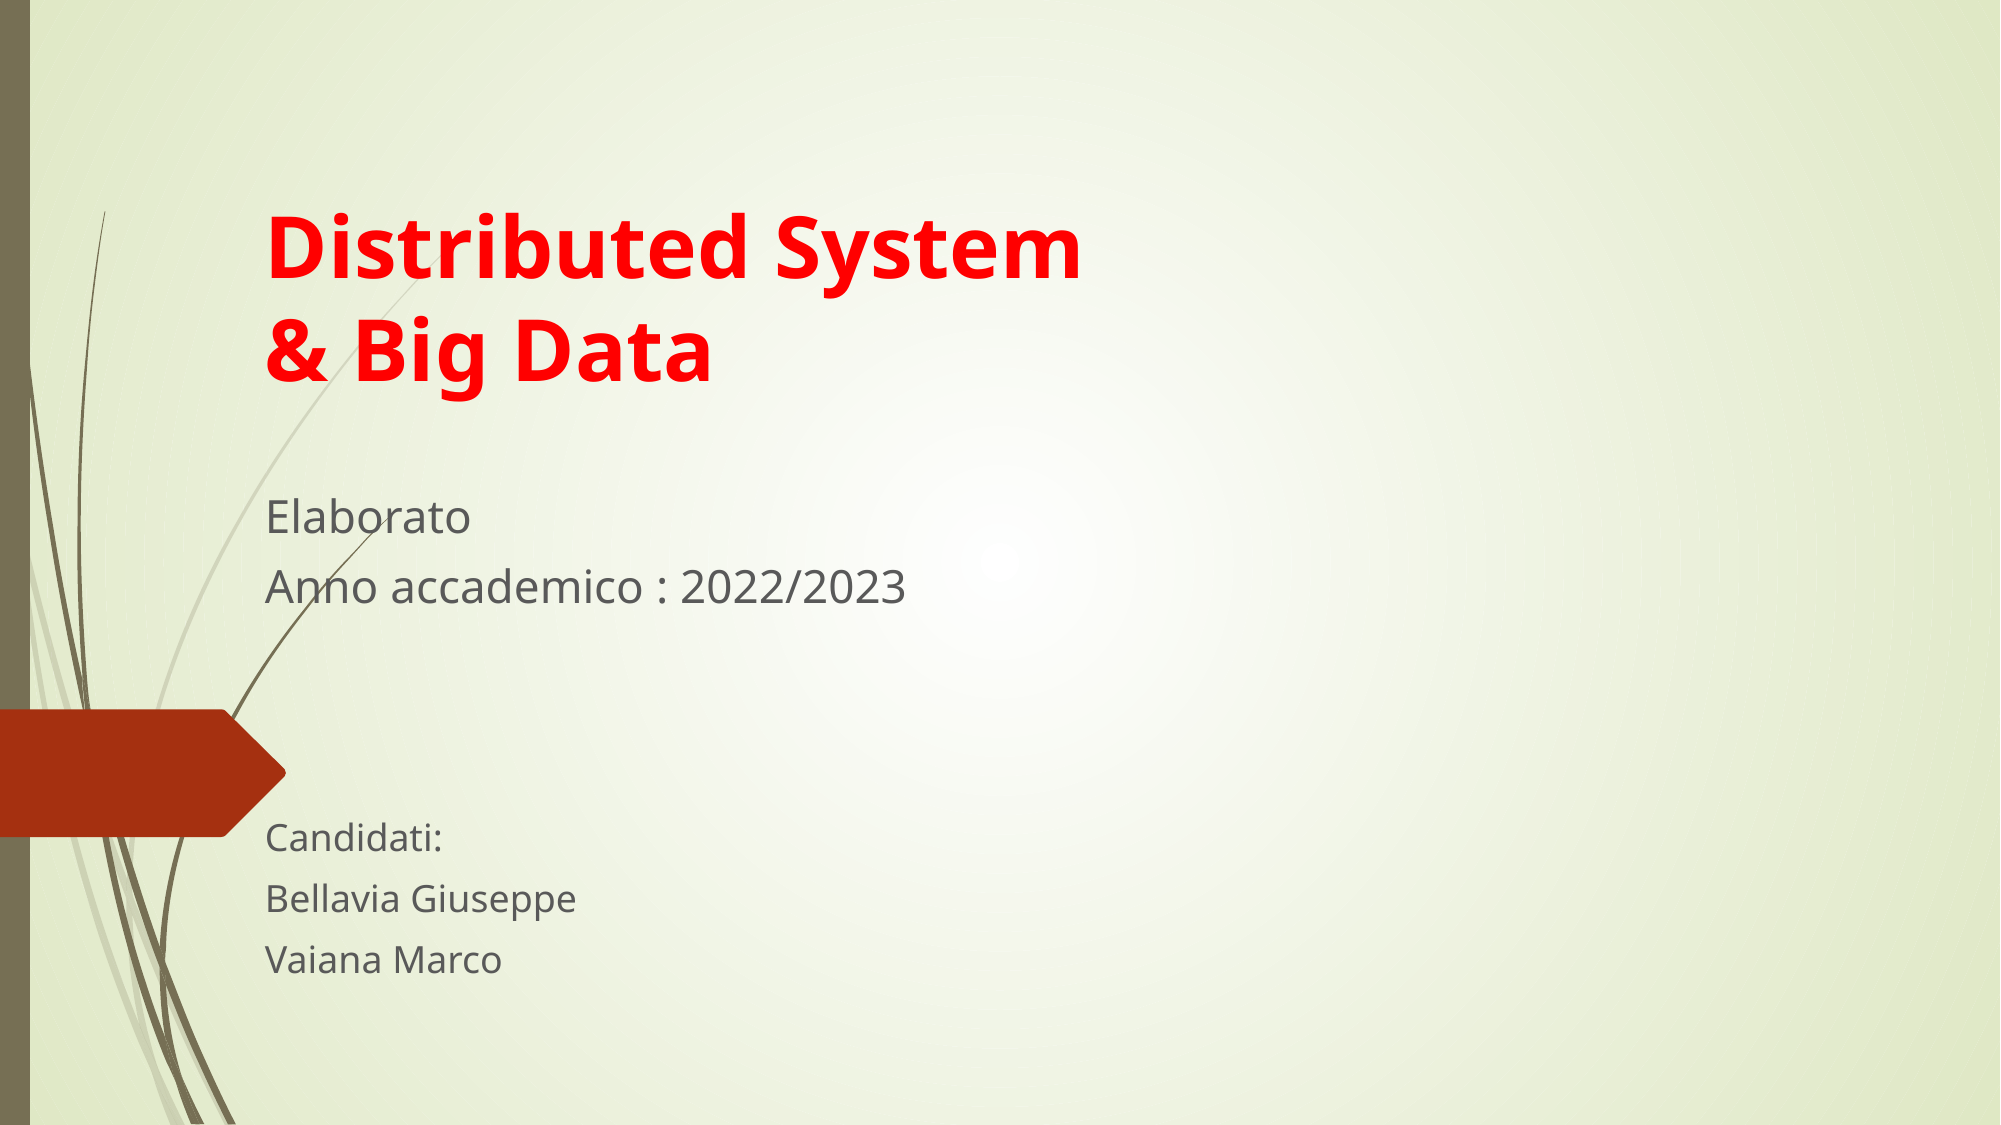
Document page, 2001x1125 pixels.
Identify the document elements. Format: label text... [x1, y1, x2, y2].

title Distributed System & Big Data [249, 184, 1750, 407]
subtitle Elaborato Anno accademico : 2022/2023 Candidati: Bellavia Giuseppe Vaiana Marco [249, 420, 1750, 1071]
